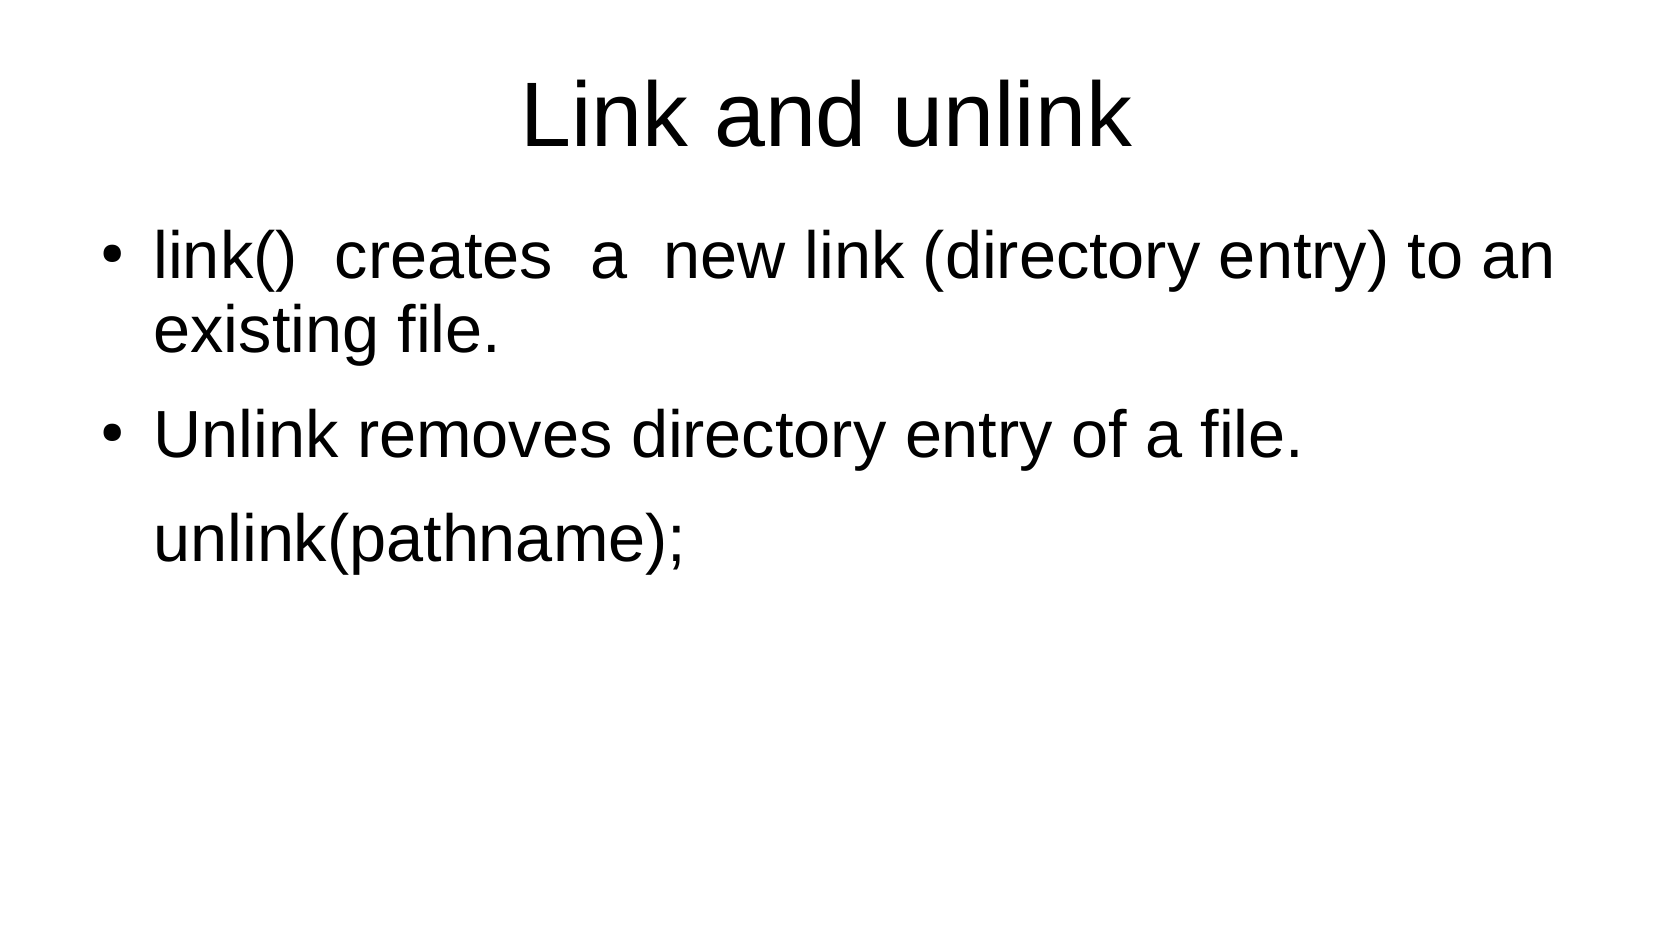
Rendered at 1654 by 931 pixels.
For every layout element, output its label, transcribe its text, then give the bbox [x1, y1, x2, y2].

list link() creates a new link (directory entry) to an existing file. Unlink removes directory entry of a file. unlink(pathname); [82, 217, 1571, 758]
title Link and unlink [82, 37, 1571, 193]
